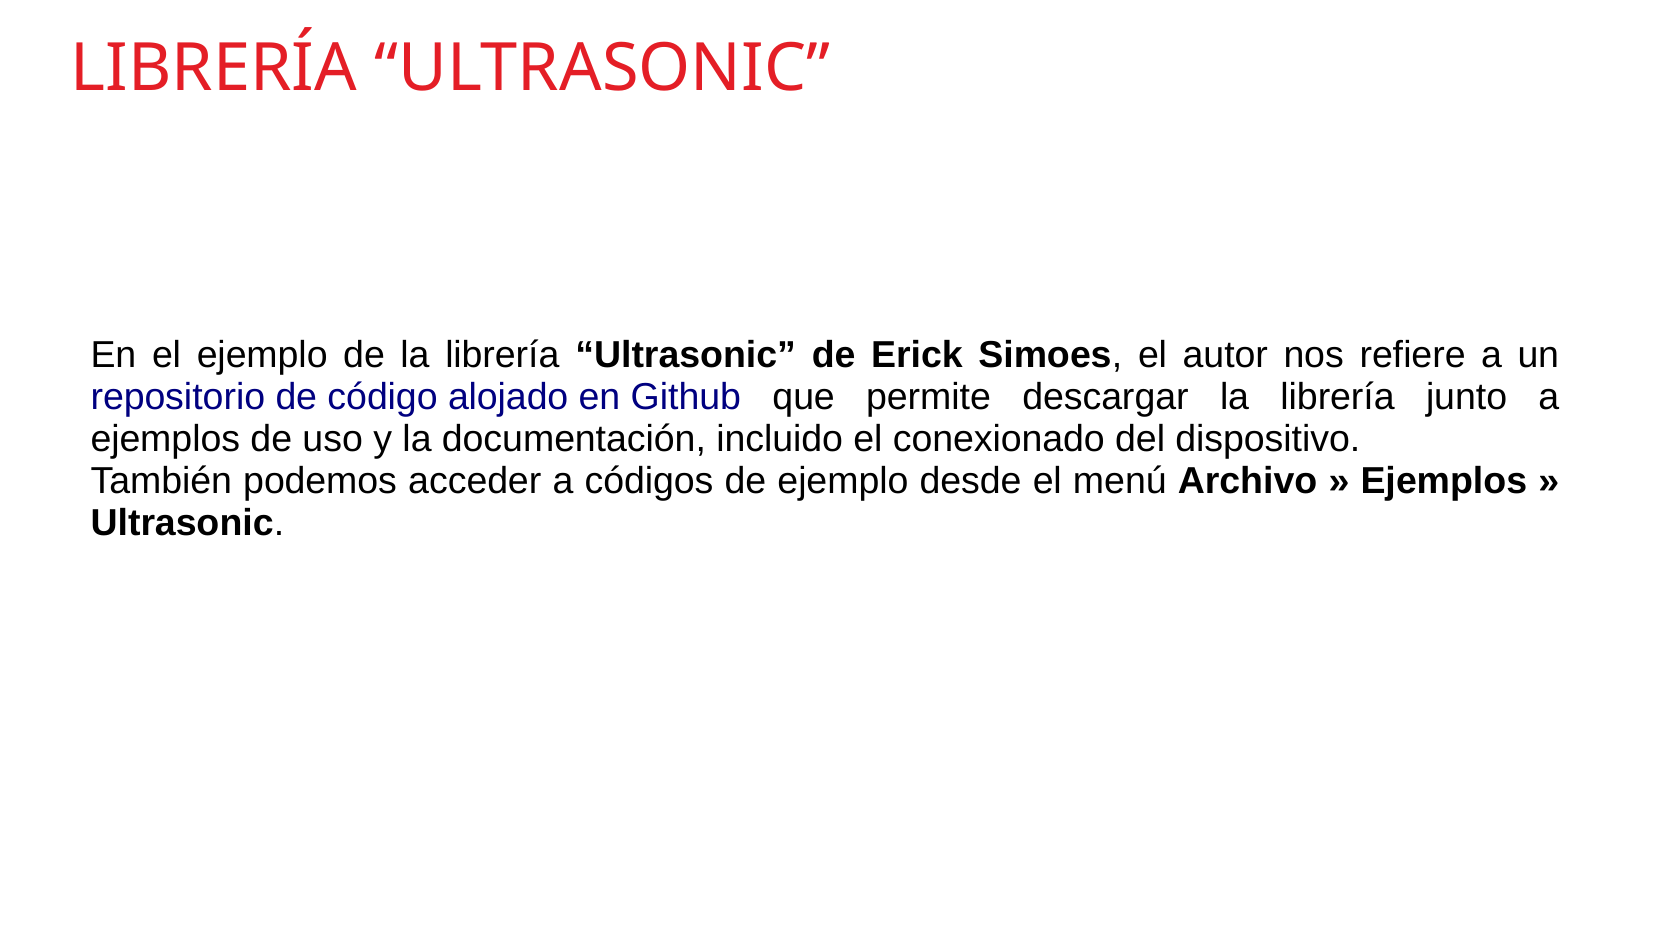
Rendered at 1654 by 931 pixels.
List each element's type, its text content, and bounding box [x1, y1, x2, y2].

title LIBRERÍA “ULTRASONIC” [70, 11, 1347, 118]
text_box En el ejemplo de la librería “Ultrasonic” de Erick Simoes, el autor nos refiere a un repositorio de código alojado en Github que permite descargar la librería junto a ejemplos de uso y la documentación, incluido el conexionado del dispositivo. También podemos acceder a códigos de ejemplo desde el menú Archivo » Ejemplos » Ultrasonic. [75, 326, 1578, 582]
